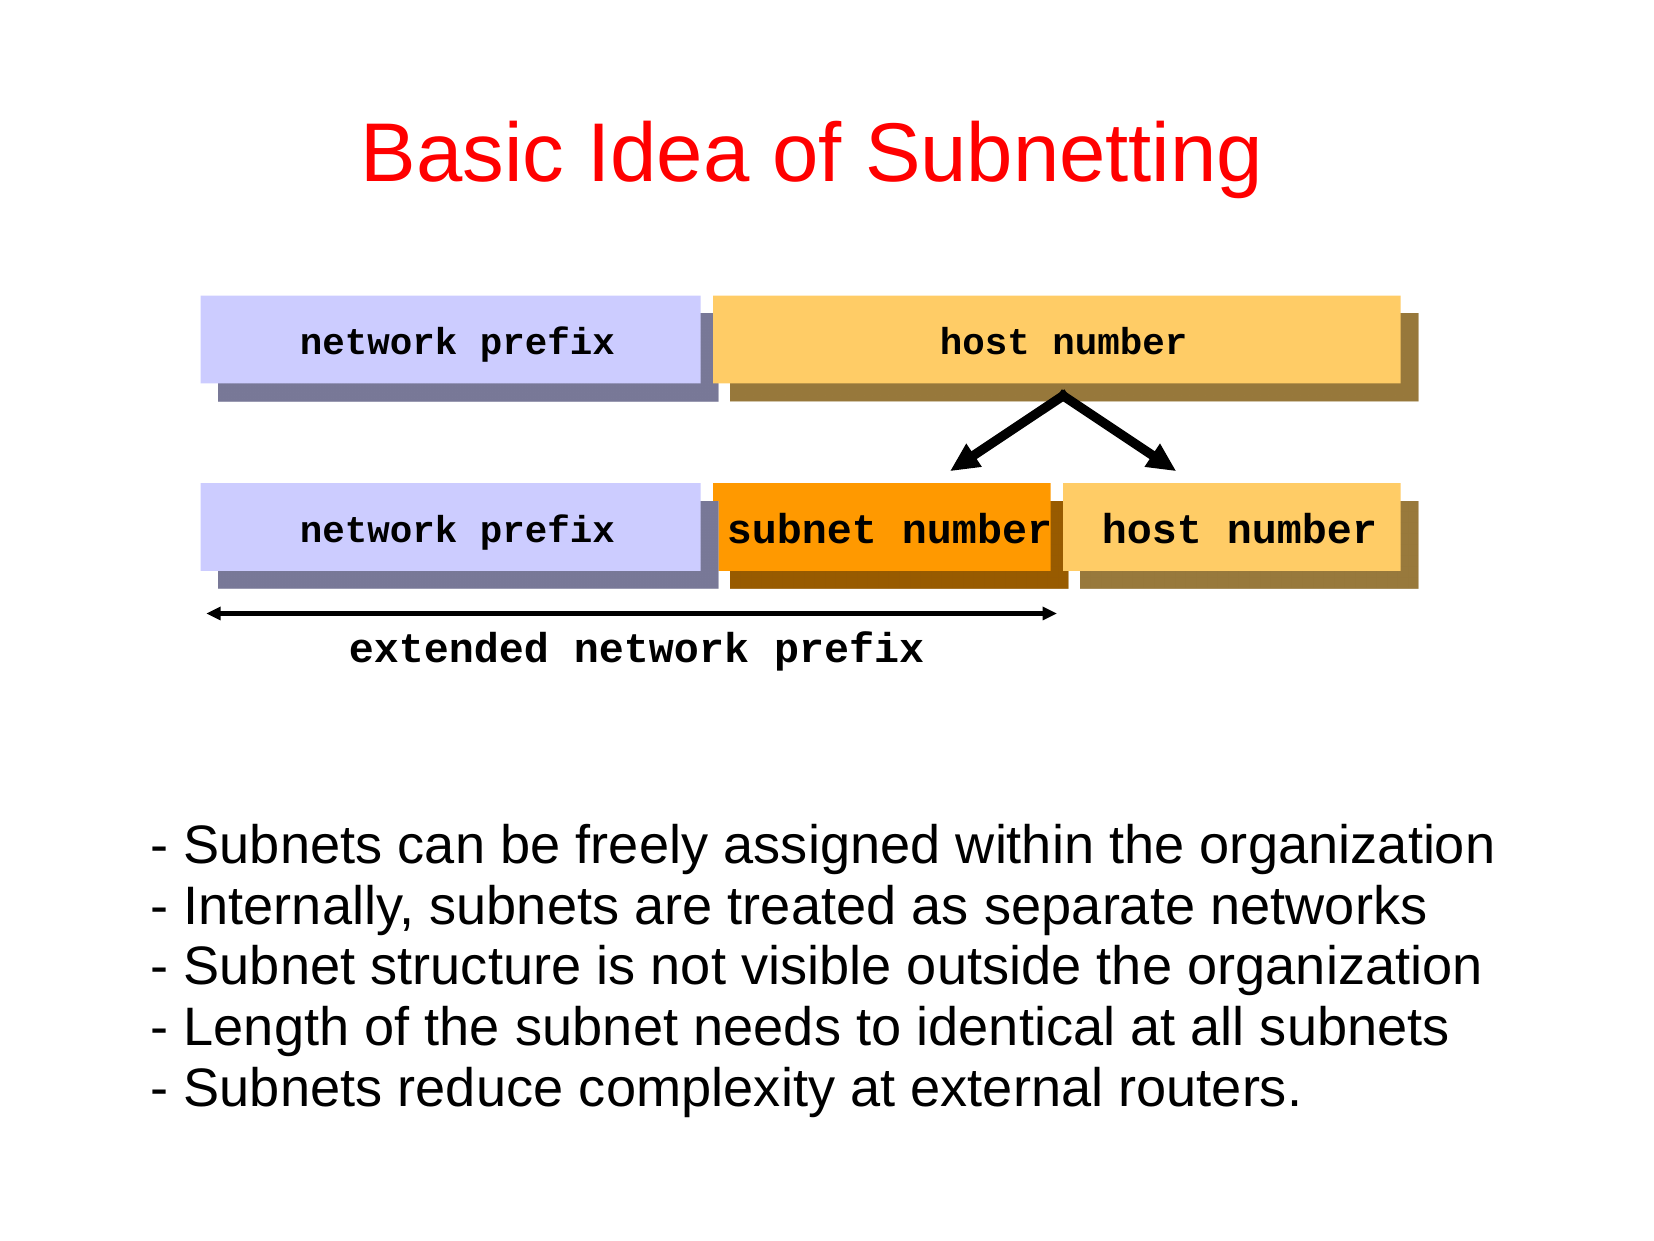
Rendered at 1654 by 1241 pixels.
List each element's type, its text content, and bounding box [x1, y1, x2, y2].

text_box host number [713, 295, 1401, 384]
text_box network prefix [200, 483, 701, 571]
title Basic Idea of Subnetting [0, 49, 1654, 257]
text_box - Subnets can be freely assigned within the organization - Internally, subnets are treated as separate networks - Subnet structure is not visible outside the organization - Length of the subnet needs to identical at all subnets - Subnets reduce complexity at external routers. [29, 807, 1536, 1127]
text_box extended network prefix [319, 613, 1046, 679]
text_box subnet number [713, 483, 1051, 571]
text_box network prefix [200, 295, 701, 384]
text_box host number [1063, 483, 1401, 571]
